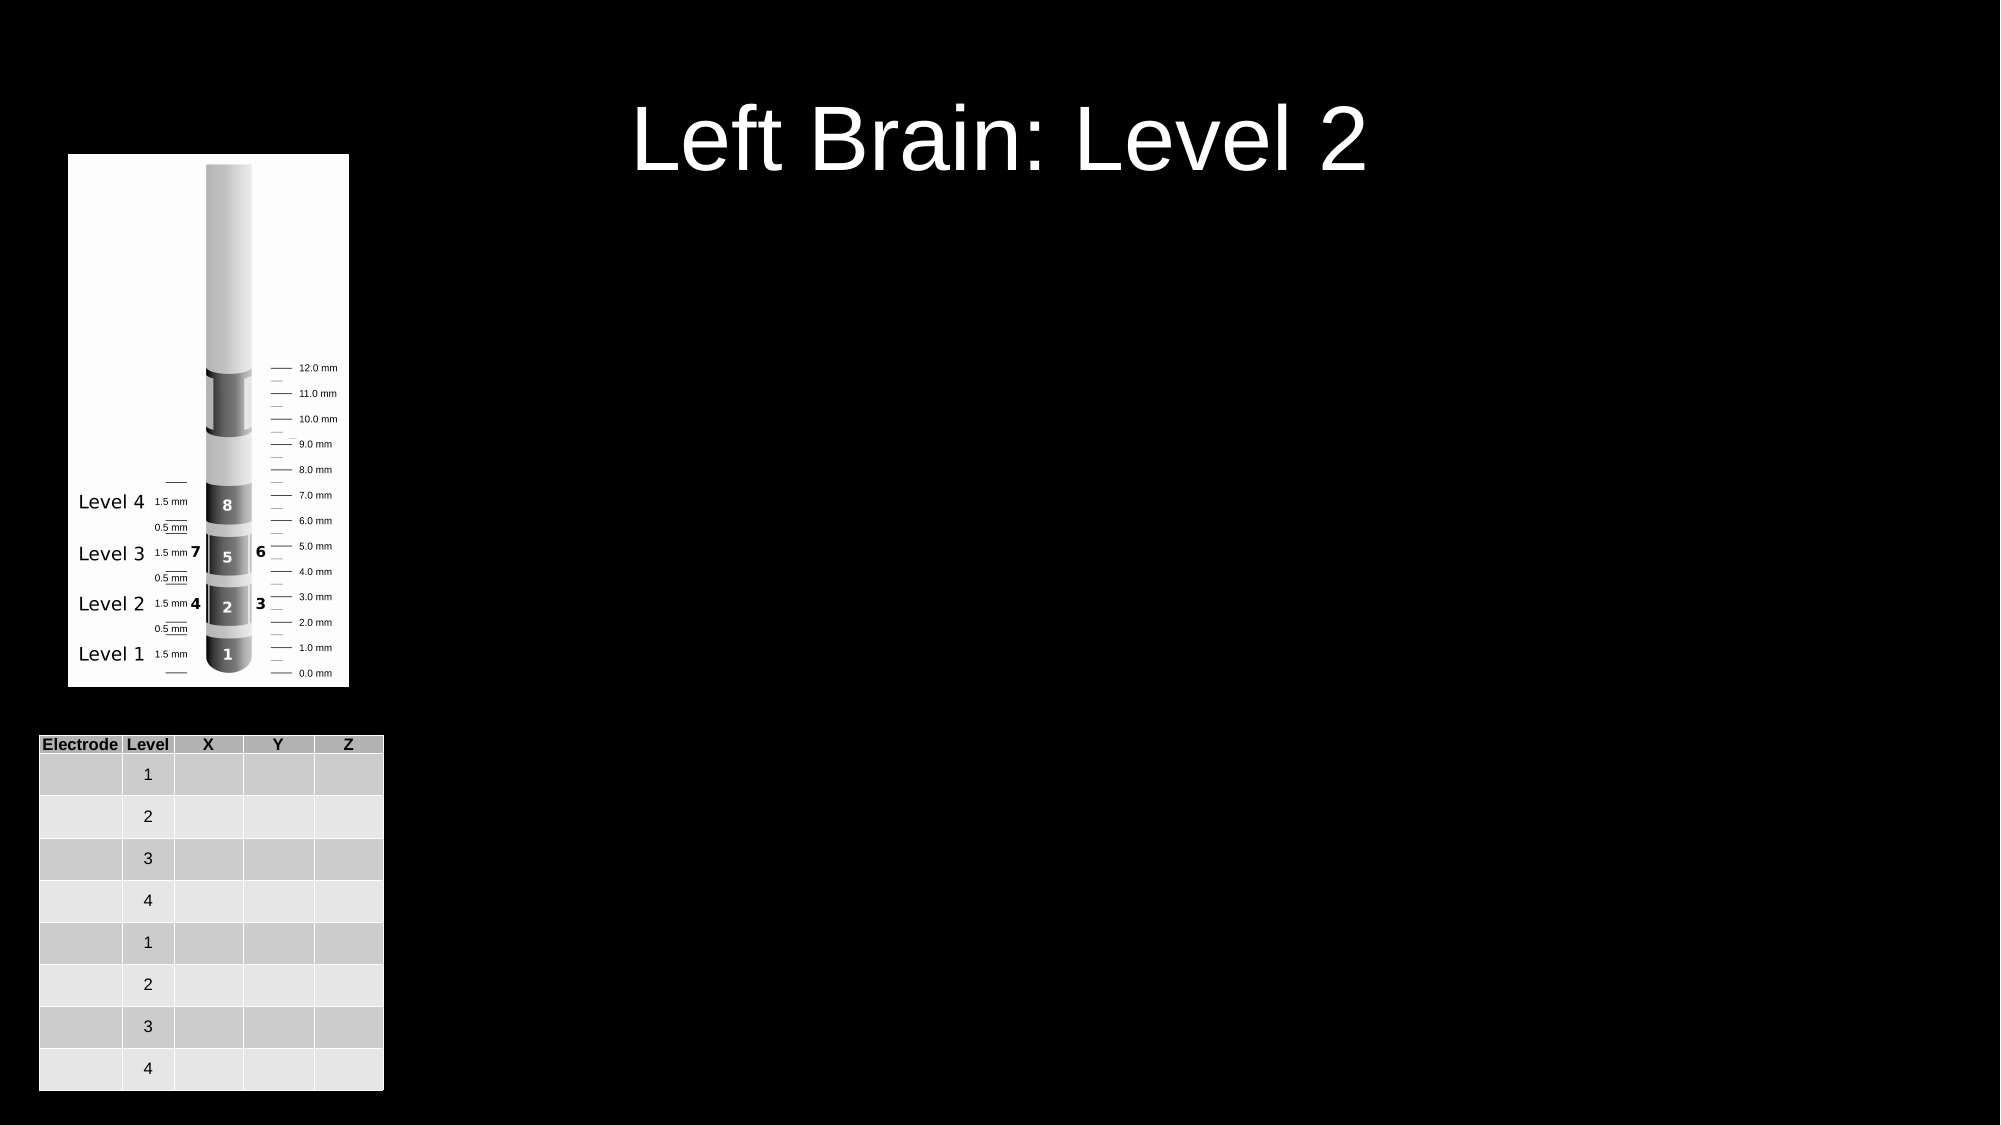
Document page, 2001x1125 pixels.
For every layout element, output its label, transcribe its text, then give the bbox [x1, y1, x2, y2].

table_cell [175, 881, 243, 922]
table_cell [315, 965, 383, 1006]
table_cell [40, 796, 122, 838]
table_cell [40, 754, 122, 795]
table_cell [40, 965, 122, 1006]
table_cell [40, 881, 122, 922]
table_cell [315, 796, 383, 838]
table_cell [40, 923, 122, 964]
table_header X [175, 736, 243, 753]
table_cell [175, 965, 243, 1006]
table_cell 3 [123, 1007, 174, 1048]
table_cell [175, 796, 243, 838]
table_cell 1 [123, 754, 174, 795]
table_cell [244, 839, 314, 880]
table_cell [175, 1049, 243, 1090]
table_cell [40, 1007, 122, 1048]
table_cell 4 [123, 1049, 174, 1090]
table_cell [244, 1007, 314, 1048]
table_cell [315, 754, 383, 795]
table_cell [175, 754, 243, 795]
table_cell [244, 754, 314, 795]
table_cell [175, 923, 243, 964]
table_cell [244, 965, 314, 1006]
table_cell 1 [123, 923, 174, 964]
table_cell 2 [123, 796, 174, 838]
table_cell [175, 1007, 243, 1048]
table_cell 3 [123, 839, 174, 880]
table_cell [40, 839, 122, 880]
table_cell [244, 923, 314, 964]
table_header Level [123, 736, 174, 753]
picture [68, 154, 349, 687]
table_header Z [315, 736, 383, 753]
title Left Brain: Level 2 [99, 44, 1900, 233]
table_cell [244, 1049, 314, 1090]
table_cell [315, 839, 383, 880]
table_cell [244, 881, 314, 922]
table_cell 2 [123, 965, 174, 1006]
table_header Y [244, 736, 314, 753]
table_cell [175, 839, 243, 880]
table_cell [315, 1007, 383, 1048]
table_cell [315, 1049, 383, 1090]
table_header Electrode [40, 736, 122, 753]
table_cell [244, 796, 314, 838]
table_cell [40, 1049, 122, 1090]
table_cell 4 [123, 881, 174, 922]
table_cell [315, 881, 383, 922]
table_cell [315, 923, 383, 964]
